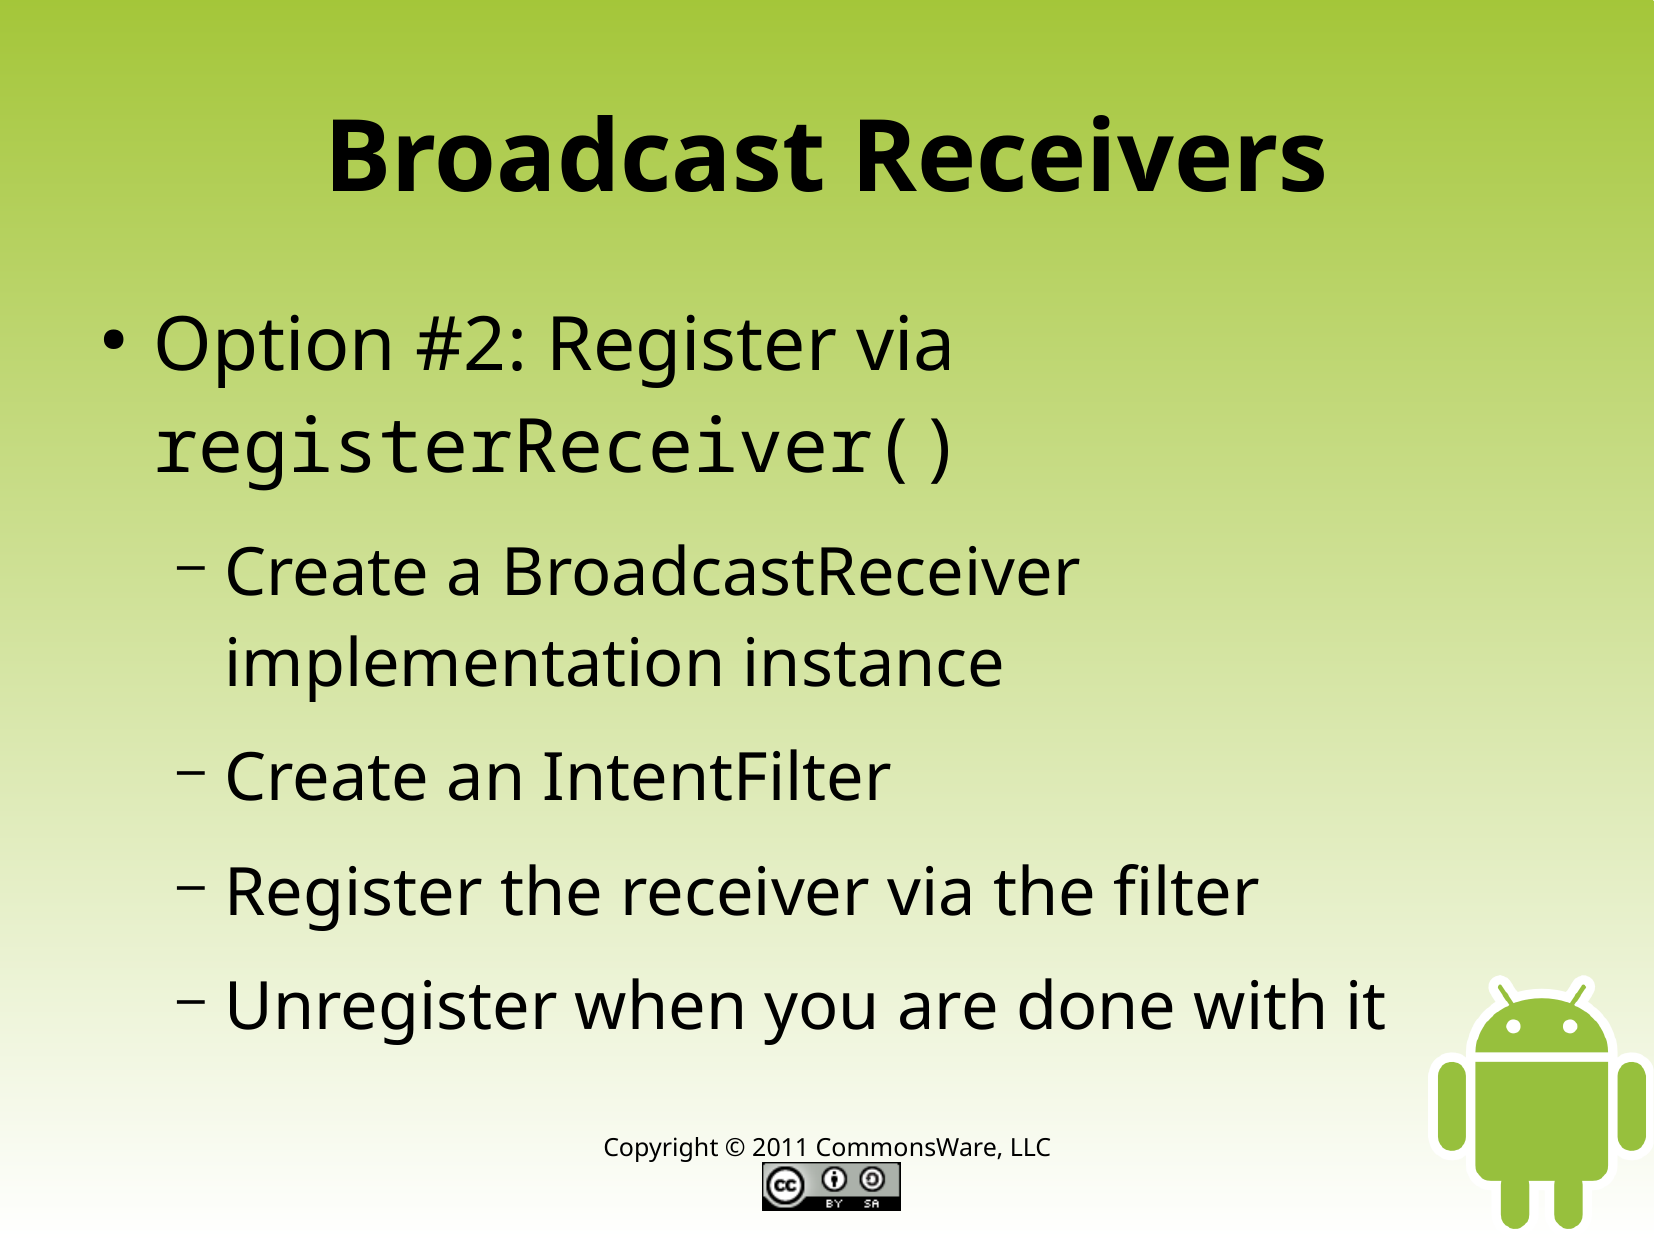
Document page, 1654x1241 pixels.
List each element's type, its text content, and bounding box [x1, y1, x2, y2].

list Option #2: Register via registerReceiver() Create a BroadcastReceiver implementation instance Create an IntentFilter Register the receiver via the filter Unregister when you are done with it [82, 290, 1571, 1109]
title Broadcast Receivers [82, 49, 1571, 257]
picture [762, 1162, 901, 1211]
picture [1428, 975, 1654, 1238]
